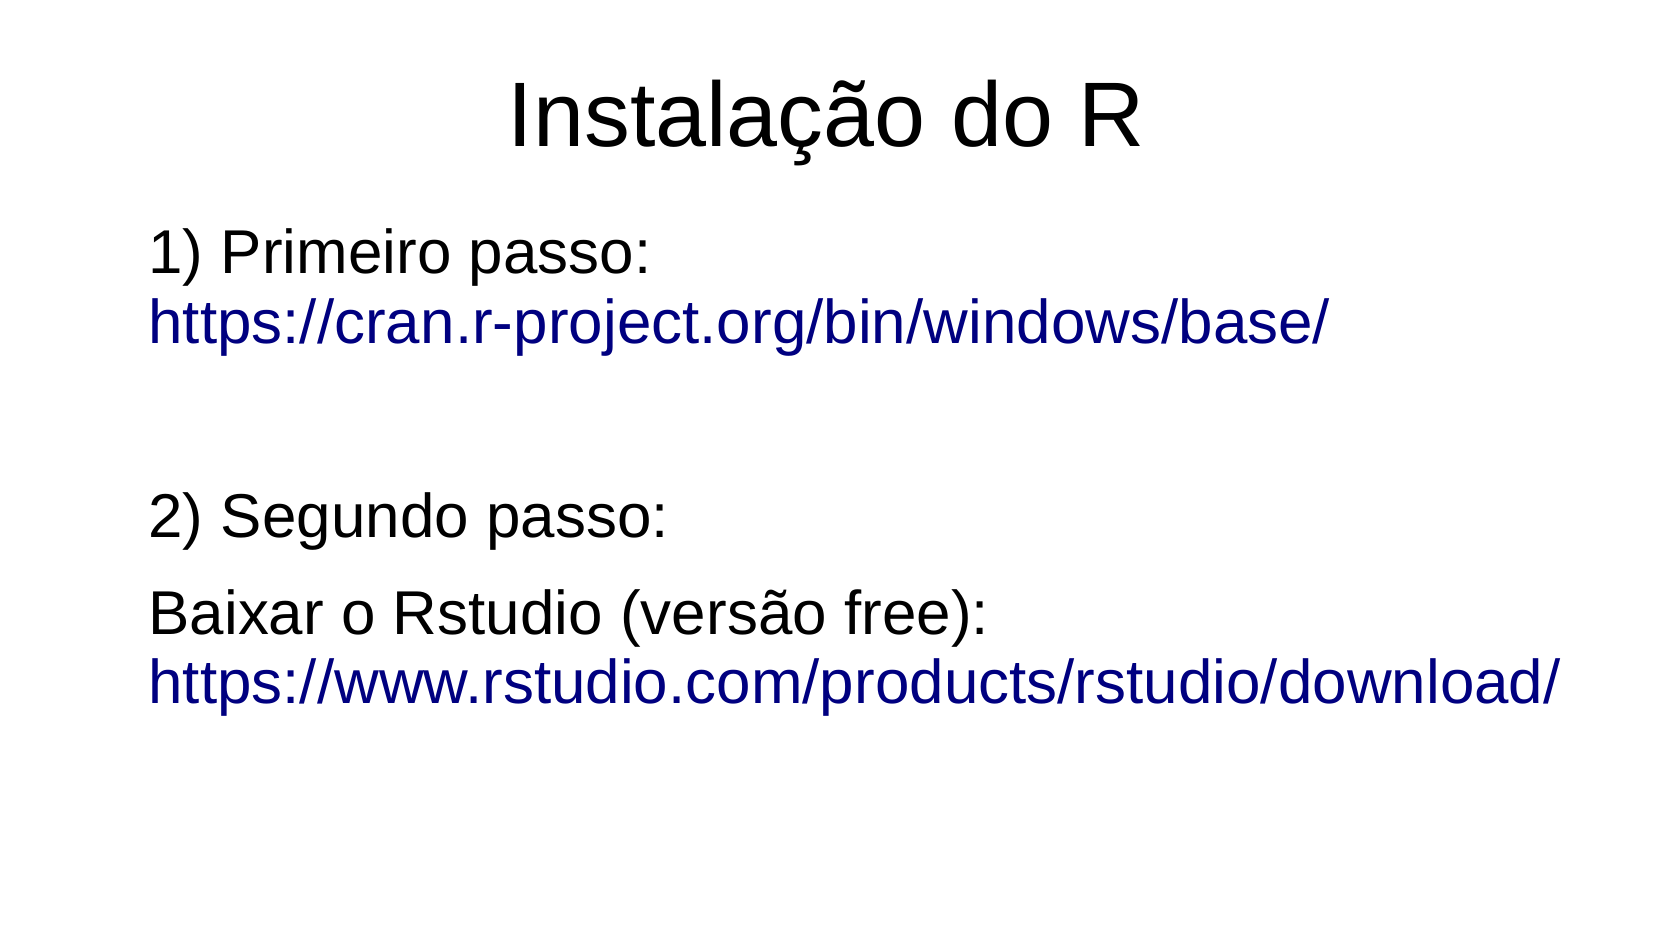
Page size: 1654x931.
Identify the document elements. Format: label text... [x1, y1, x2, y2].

title Instalação do R [82, 37, 1571, 193]
list 1) Primeiro passo: https://cran.r-project.org/bin/windows/base/ 2) Segundo passo: Baixar o Rstudio (versão free): https://www.rstudio.com/products/rstudio/download/ [82, 217, 1571, 758]
